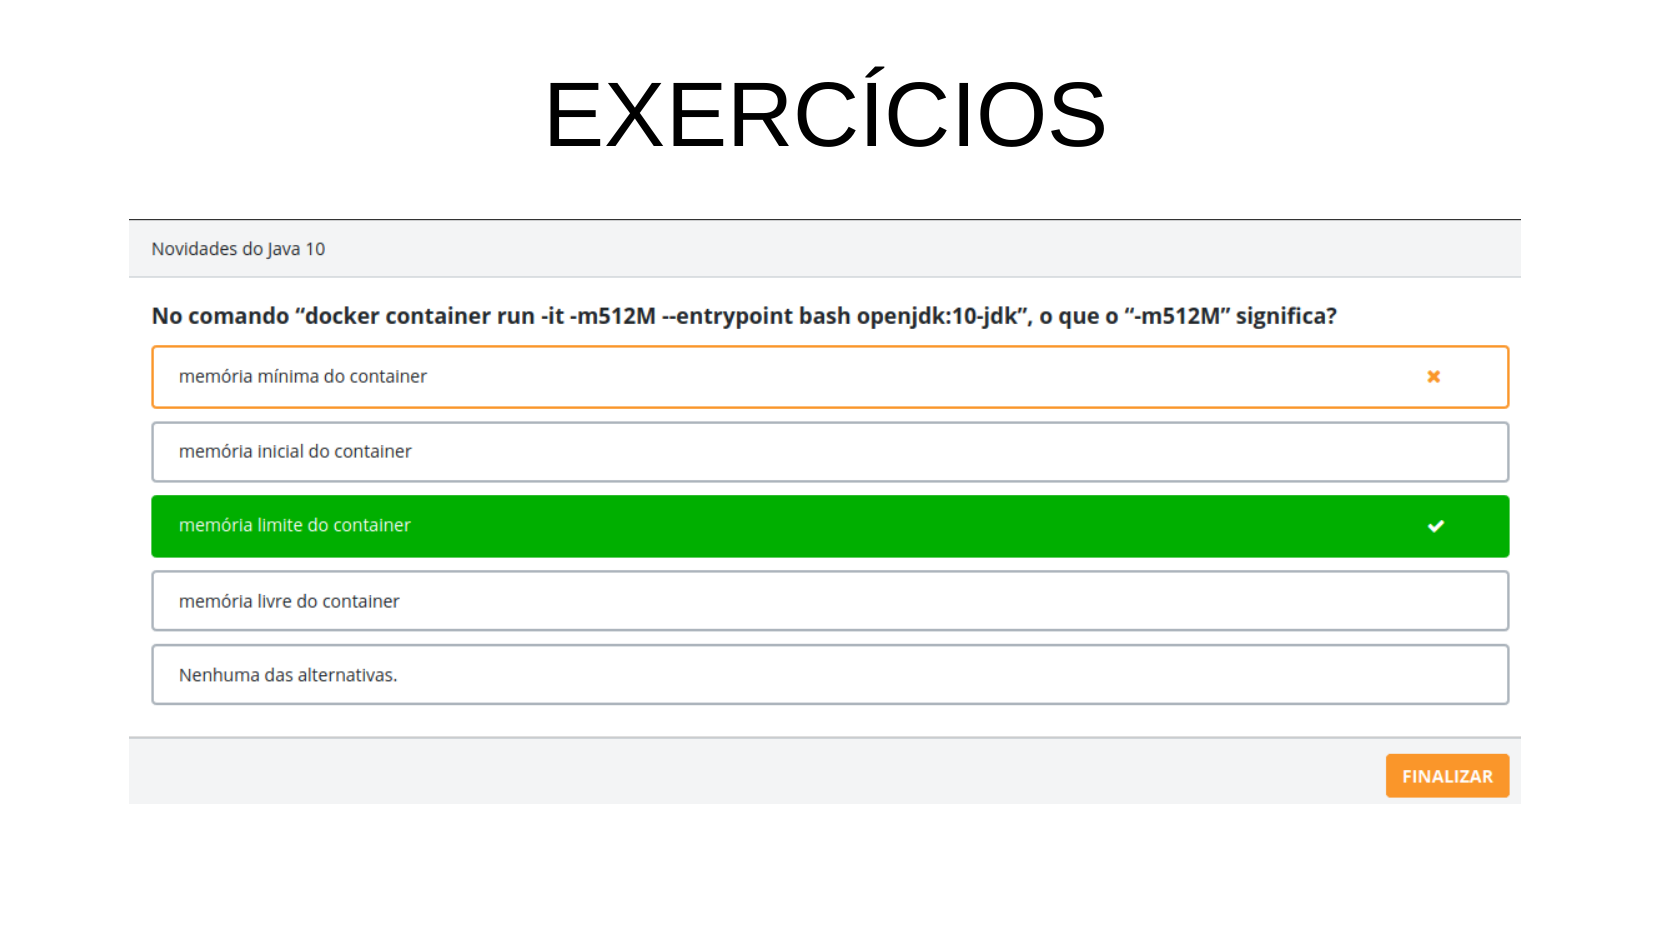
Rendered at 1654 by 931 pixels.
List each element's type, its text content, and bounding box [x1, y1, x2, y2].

title EXERCÍCIOS [82, 37, 1571, 193]
picture [129, 219, 1521, 804]
